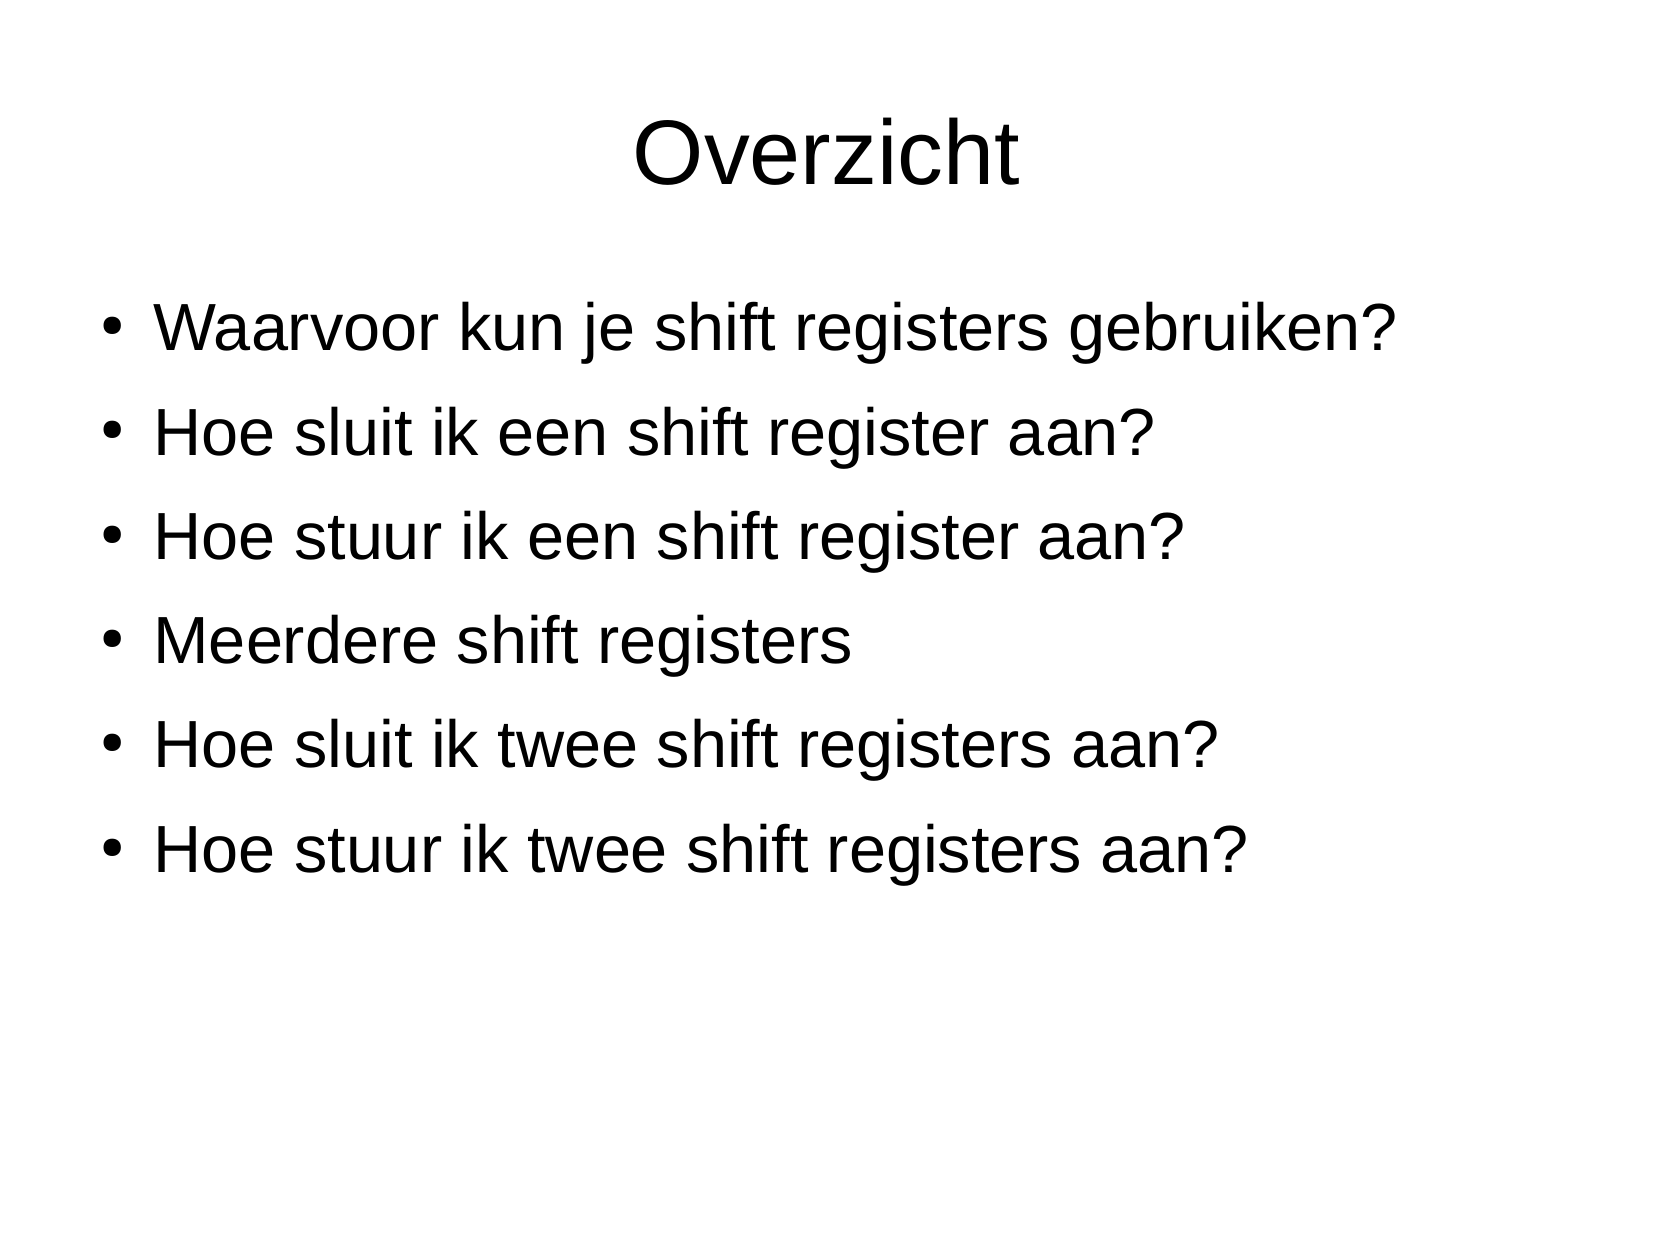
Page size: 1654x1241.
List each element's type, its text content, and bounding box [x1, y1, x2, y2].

list Waarvoor kun je shift registers gebruiken? Hoe sluit ik een shift register aan? Hoe stuur ik een shift register aan? Meerdere shift registers Hoe sluit ik twee shift registers aan? Hoe stuur ik twee shift registers aan? [82, 290, 1571, 1010]
title Overzicht [82, 49, 1571, 257]
